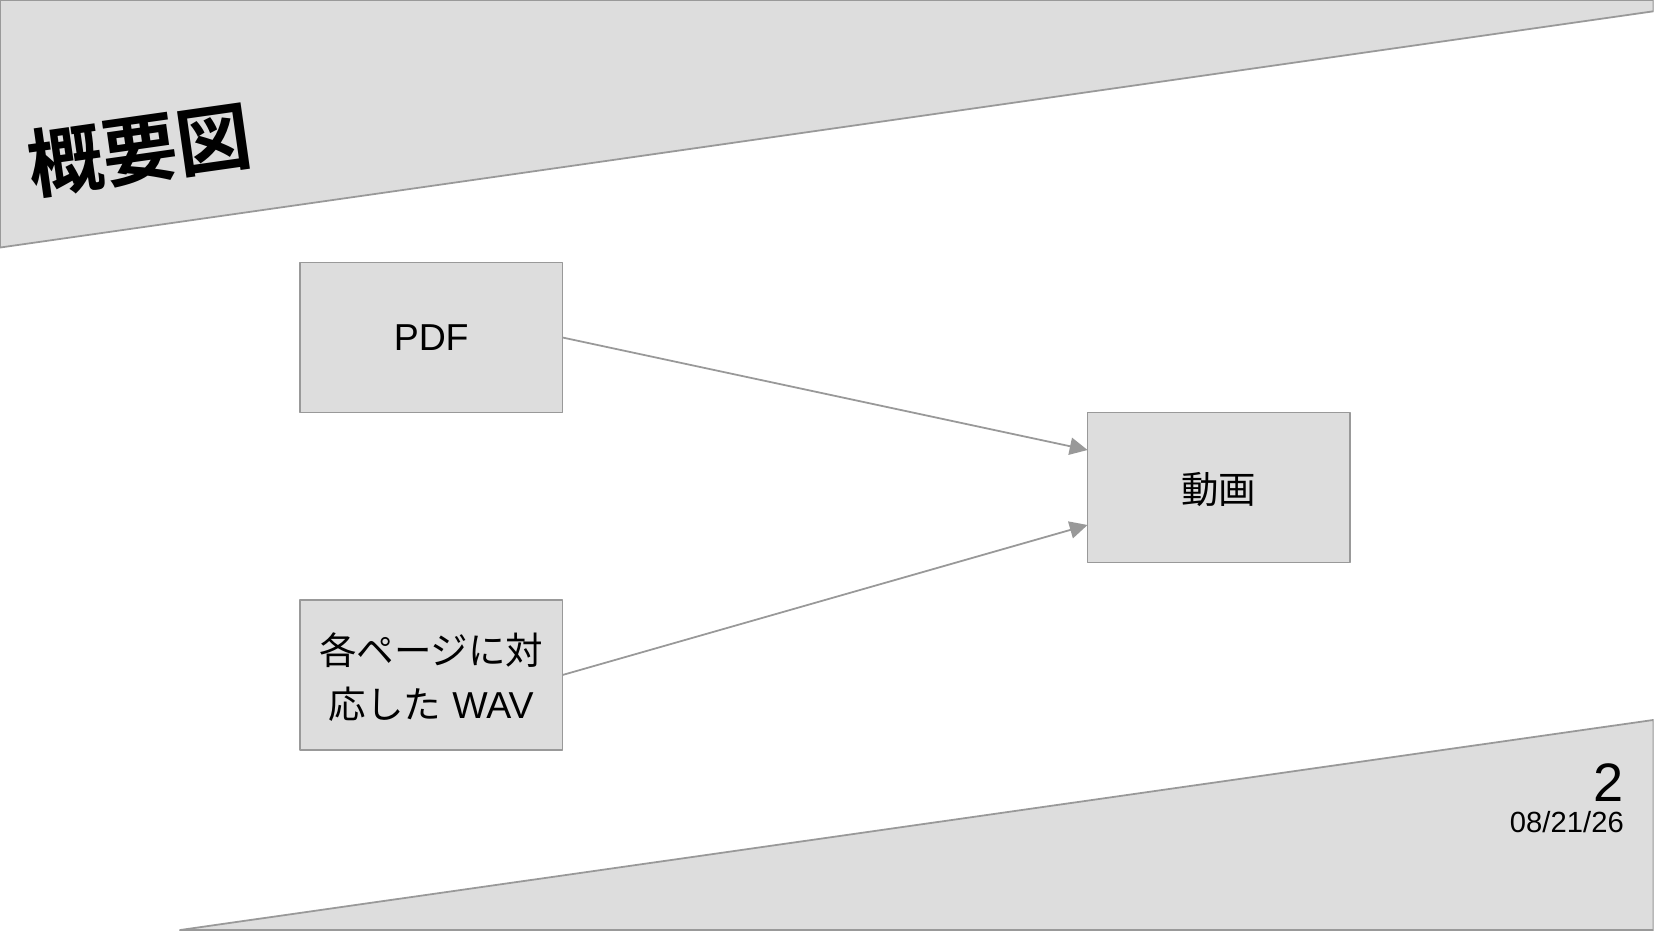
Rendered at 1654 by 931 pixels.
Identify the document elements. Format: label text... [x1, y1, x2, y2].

title 概要図 [16, 0, 1501, 239]
text_box PDF [299, 262, 563, 413]
text_box 動画 [1087, 412, 1350, 563]
text_box 各ページに対応したWAV [299, 600, 563, 751]
